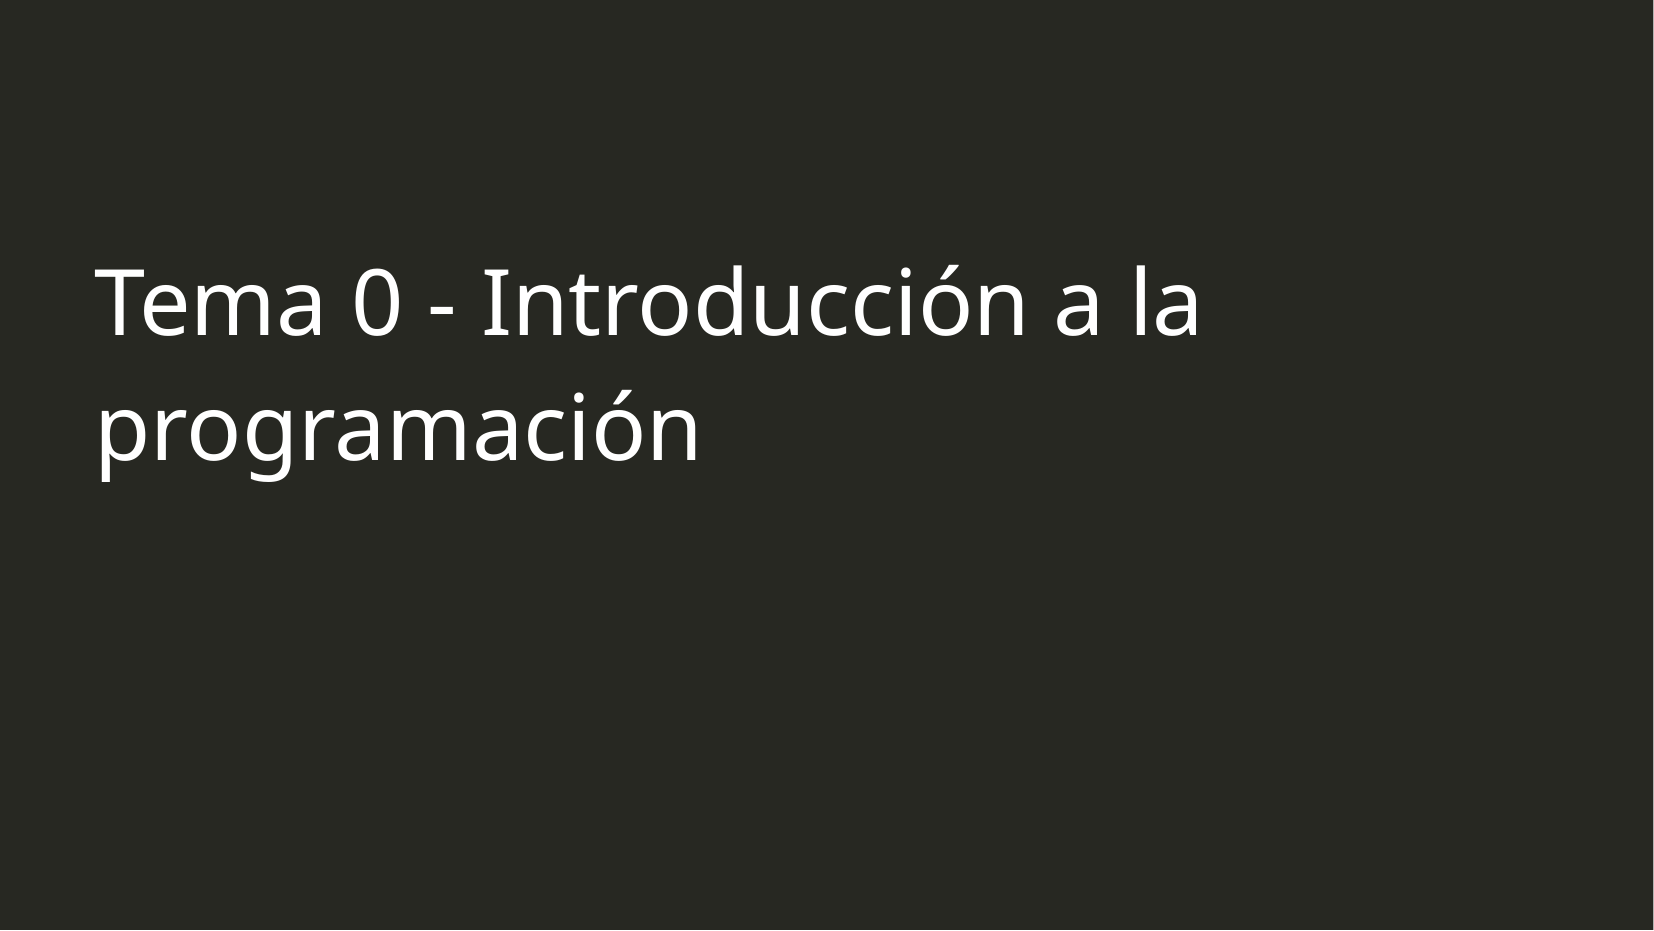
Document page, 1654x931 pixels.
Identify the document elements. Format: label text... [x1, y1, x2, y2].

title Tema 0 - Introducción a la programación [94, 251, 1571, 473]
